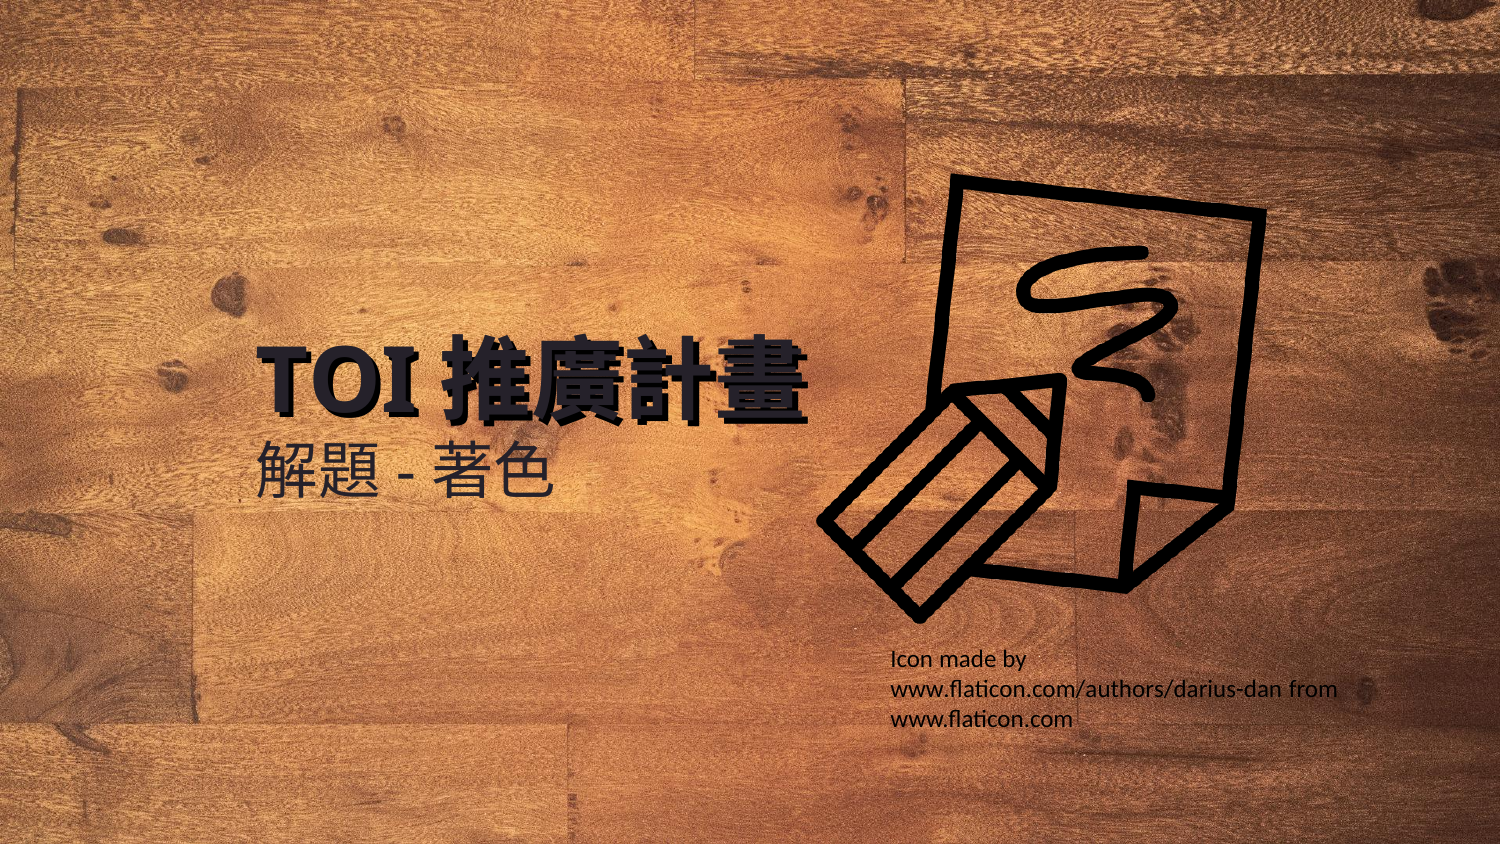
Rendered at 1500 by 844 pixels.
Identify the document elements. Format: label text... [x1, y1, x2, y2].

picture [816, 173, 1267, 624]
text_box Icon made by www.flaticon.com/authors/darius-dan from www.flaticon.com [875, 635, 1383, 740]
title TOI推廣計畫 解題-著色 [240, 262, 816, 565]
